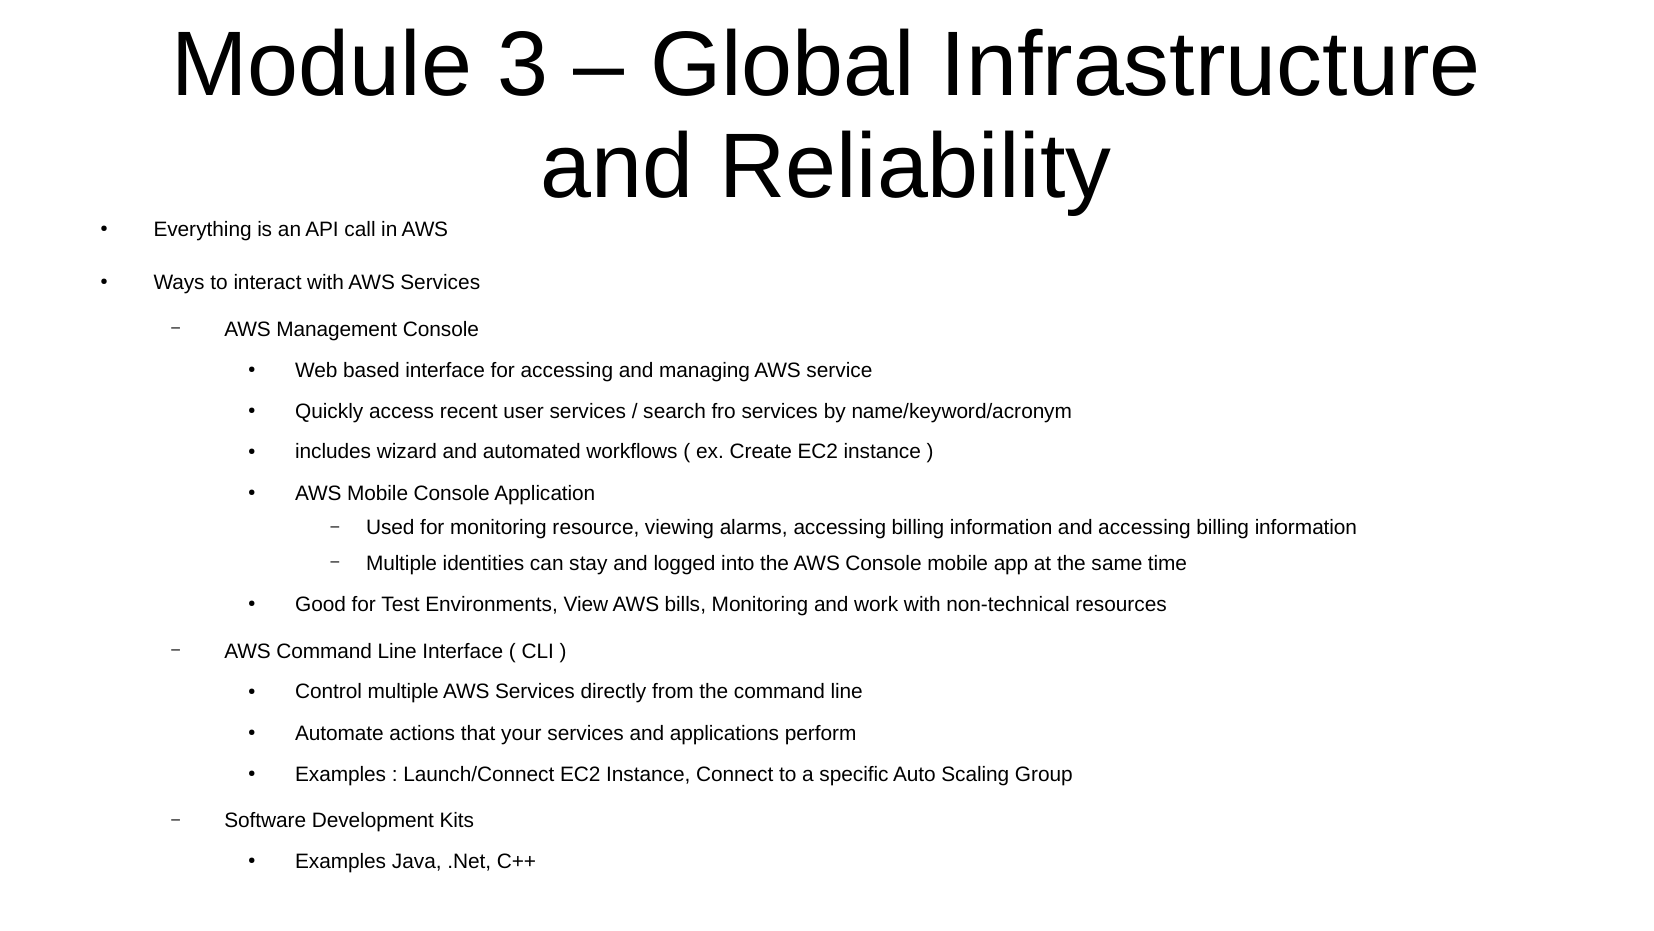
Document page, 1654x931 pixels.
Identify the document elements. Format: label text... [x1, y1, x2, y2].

list Everything is an API call in AWS Ways to interact with AWS Services AWS Management Console Web based interface for accessing and managing AWS service Quickly access recent user services / search fro services by name/keyword/acronym includes wizard and automated workflows ( ex. Create EC2 instance ) AWS Mobile Console Application Used for monitoring resource, viewing alarms, accessing billing information and accessing billing information Multiple identities can stay and logged into the AWS Console mobile app at the same time Good for Test Environments, View AWS bills, Monitoring and work with non-technical resources AWS Command Line Interface ( CLI ) Control multiple AWS Services directly from the command line Automate actions that your services and applications perform Examples : Launch/Connect EC2 Instance, Connect to a specific Auto Scaling Group Software Development Kits Examples Java, .Net, C++ [82, 217, 1636, 916]
title Module 3 – Global Infrastructure and Reliability [82, 12, 1571, 217]
